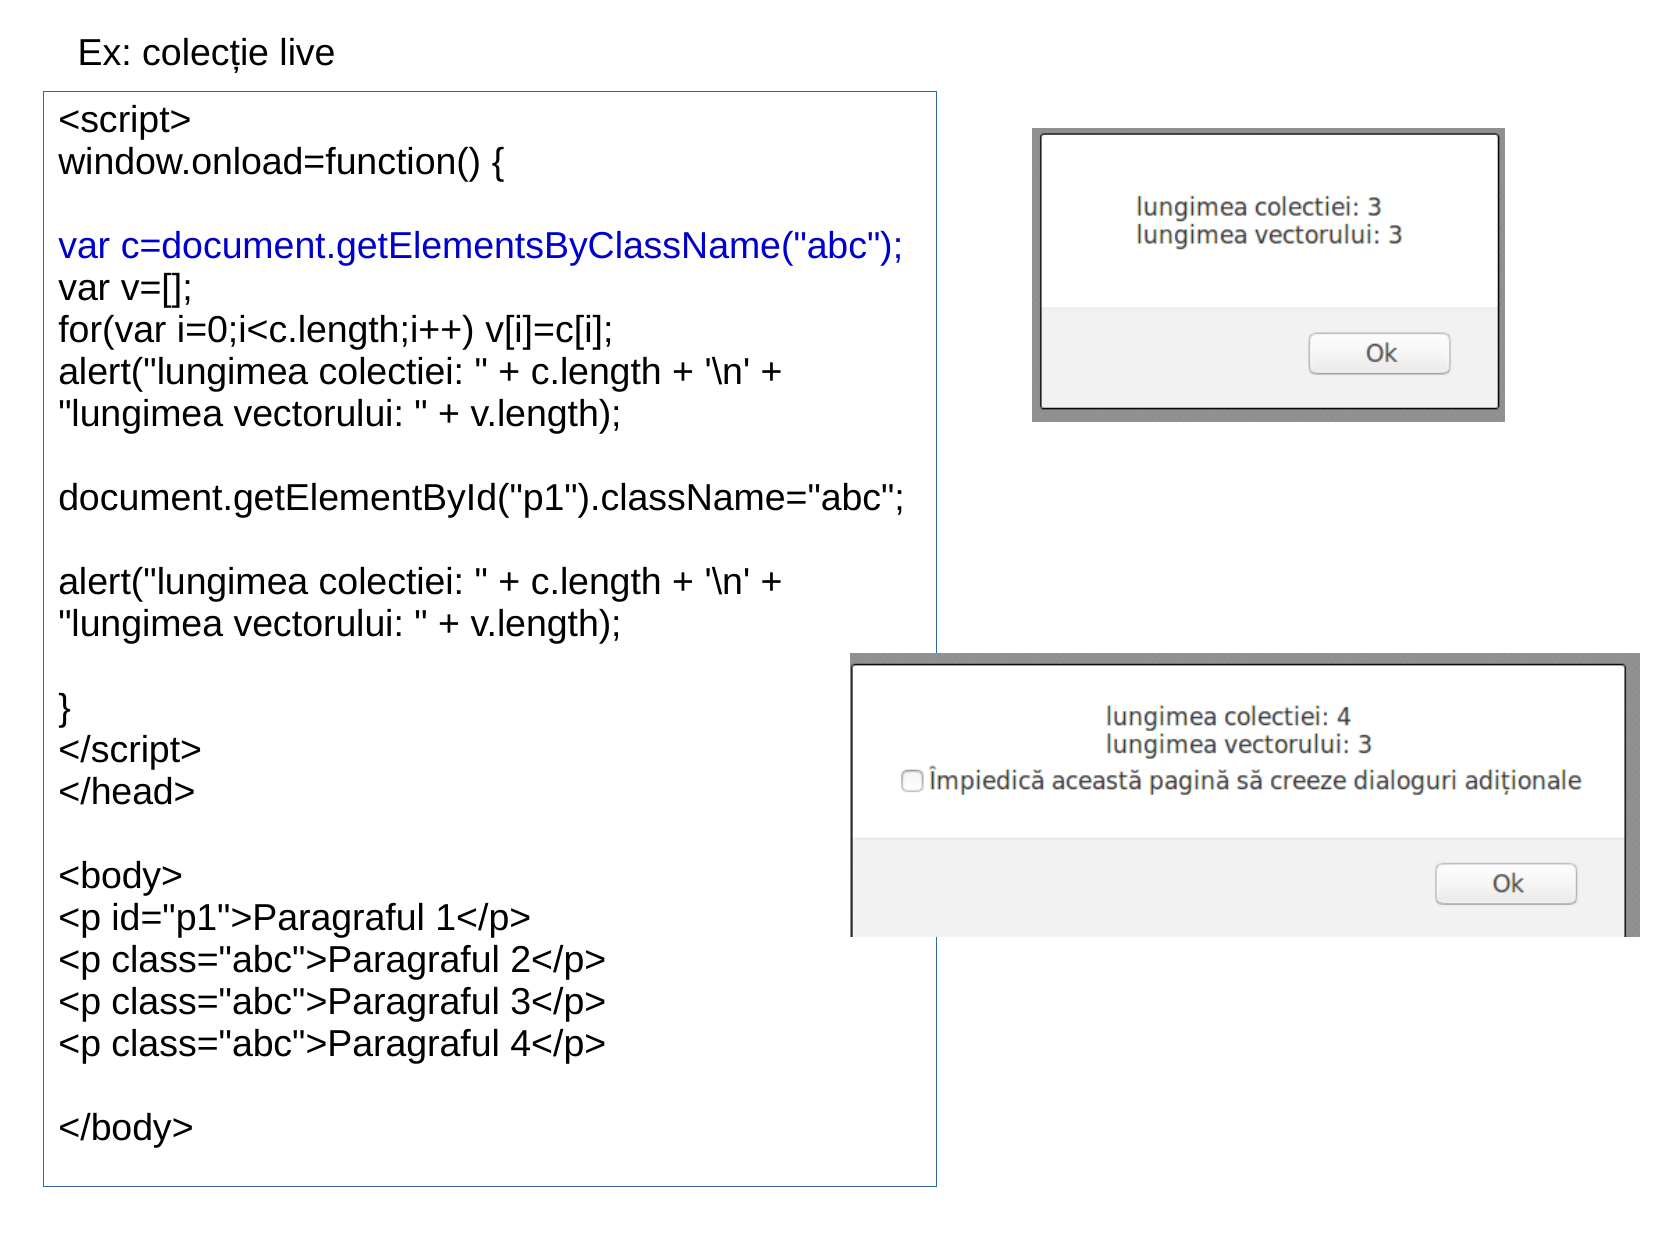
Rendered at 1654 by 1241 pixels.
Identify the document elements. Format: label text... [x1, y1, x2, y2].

text_box <script> window.onload=function() { var c=document.getElementsByClassName("abc"); var v=[]; for(var i=0;i<c.length;i++) v[i]=c[i]; alert("lungimea colectiei: " + c.length + '\n' + "lungimea vectorului: " + v.length); document.getElementById("p1").className="abc"; alert("lungimea colectiei: " + c.length + '\n' + "lungimea vectorului: " + v.length); } </script> </head> <body> <p id="p1">Paragraful 1</p> <p class="abc">Paragraful 2</p> <p class="abc">Paragraful 3</p> <p class="abc">Paragraful 4</p> </body> [43, 91, 937, 1187]
text_box Ex: colecție live [63, 24, 351, 81]
picture [850, 653, 1640, 937]
picture [1032, 128, 1505, 422]
